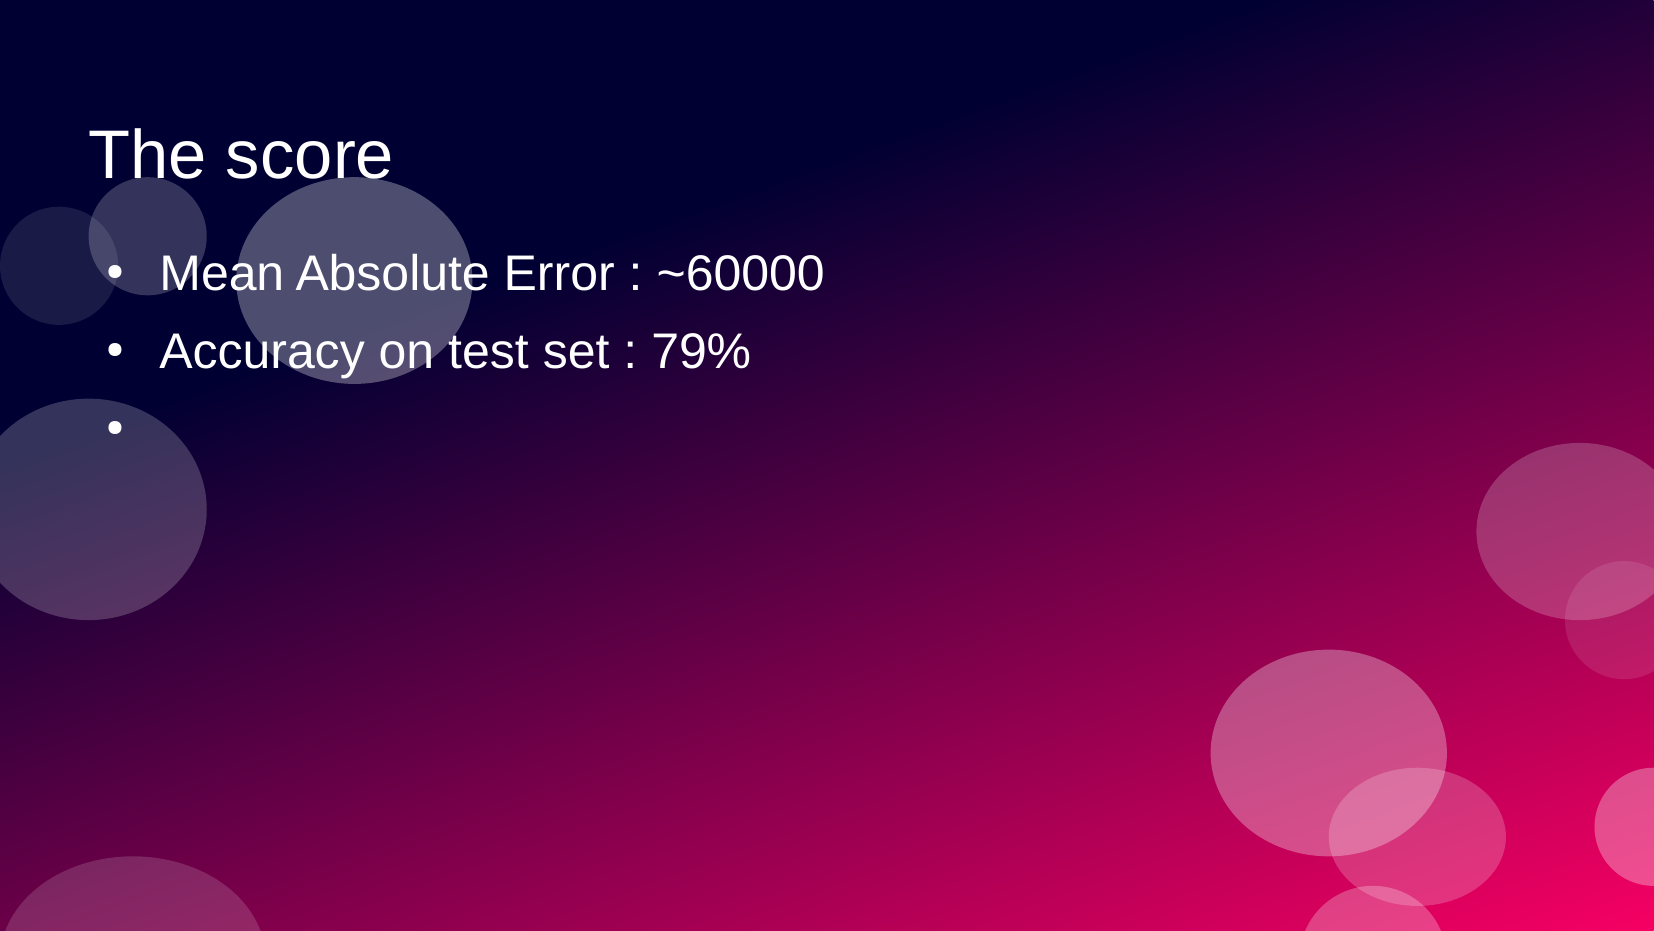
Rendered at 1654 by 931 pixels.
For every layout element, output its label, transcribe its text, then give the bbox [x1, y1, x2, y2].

title The score [88, 73, 1565, 237]
list Mean Absolute Error : ~60000 Accuracy on test set : 79% [88, 245, 1565, 601]
